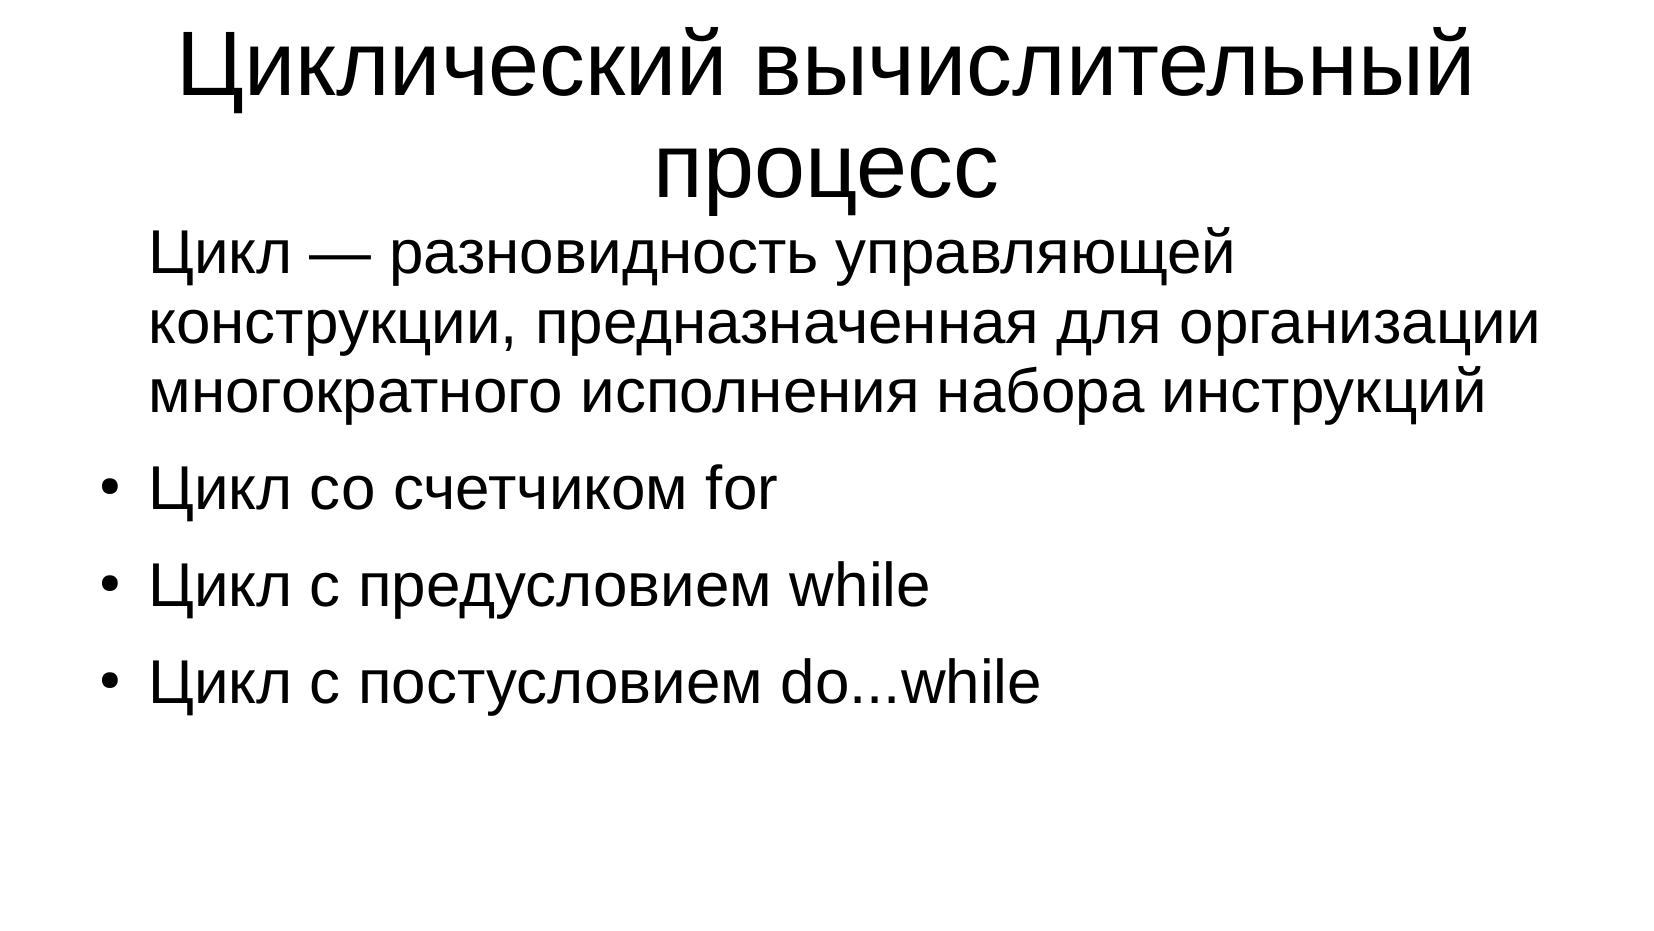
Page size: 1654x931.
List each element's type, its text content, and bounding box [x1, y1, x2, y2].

list Цикл — разновидность управляющей конструкции, предназначенная для организации многократного исполнения набора инструкций Цикл со счетчиком for Цикл с предусловием while Цикл с постусловием do...while [82, 217, 1571, 758]
title Циклический вычислительный процесс [82, 12, 1571, 217]
